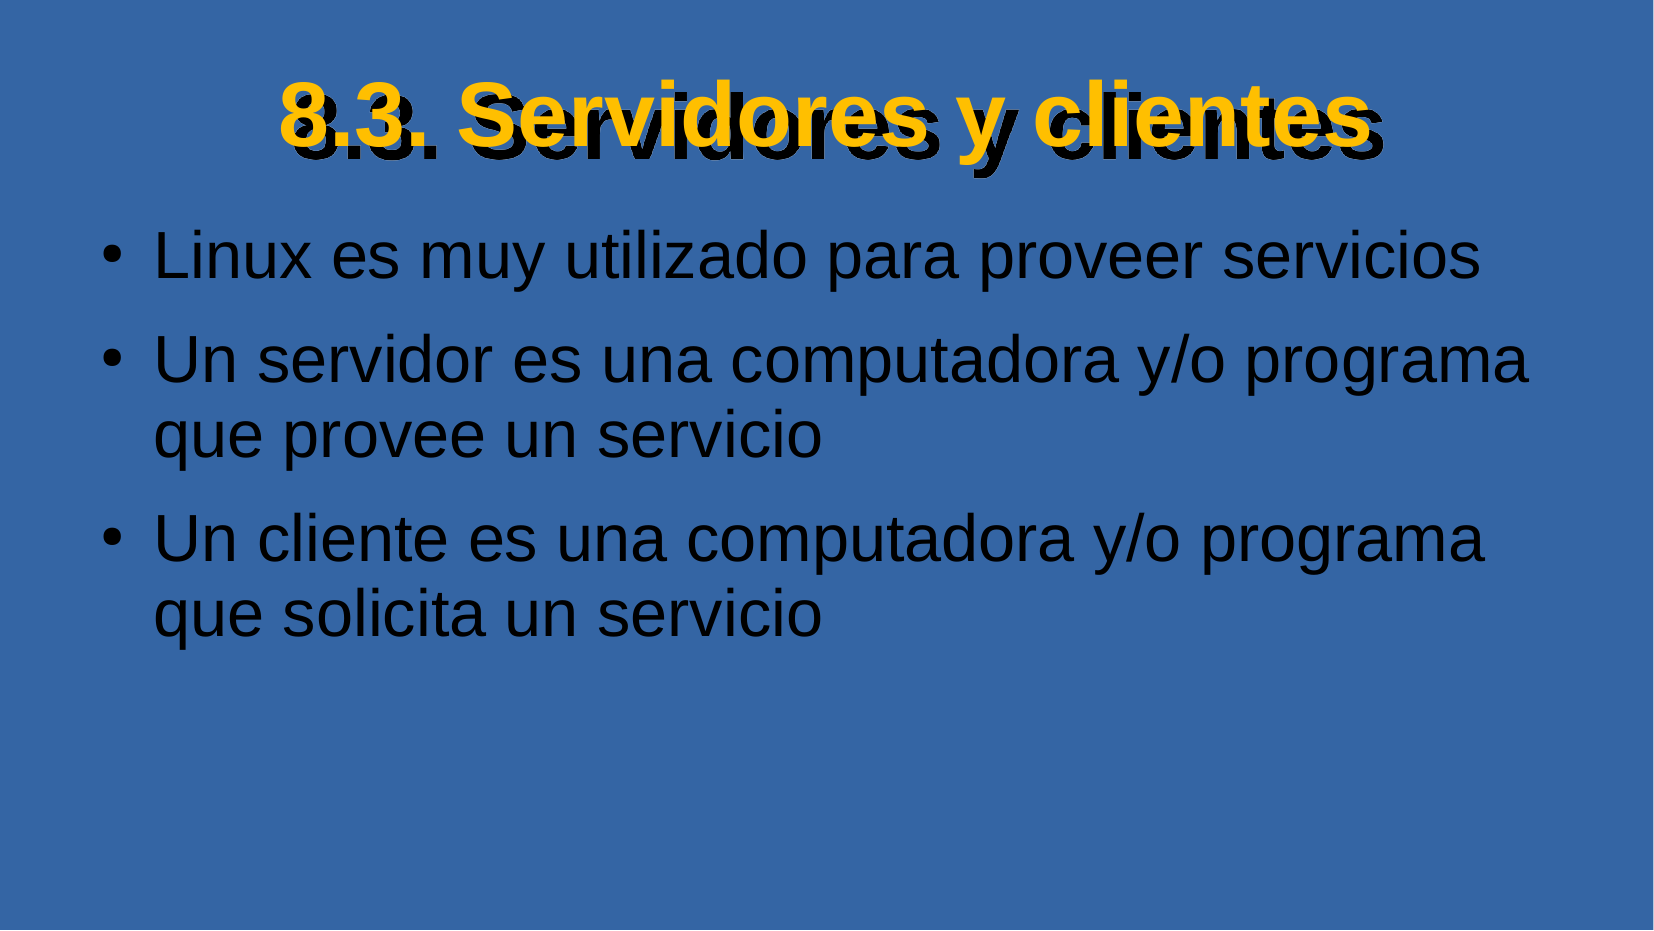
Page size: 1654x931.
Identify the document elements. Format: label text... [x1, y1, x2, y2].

title 8.3. Servidores y clientes [82, 37, 1571, 193]
list Linux es muy utilizado para proveer servicios Un servidor es una computadora y/o programa que provee un servicio Un cliente es una computadora y/o programa que solicita un servicio [82, 217, 1571, 758]
